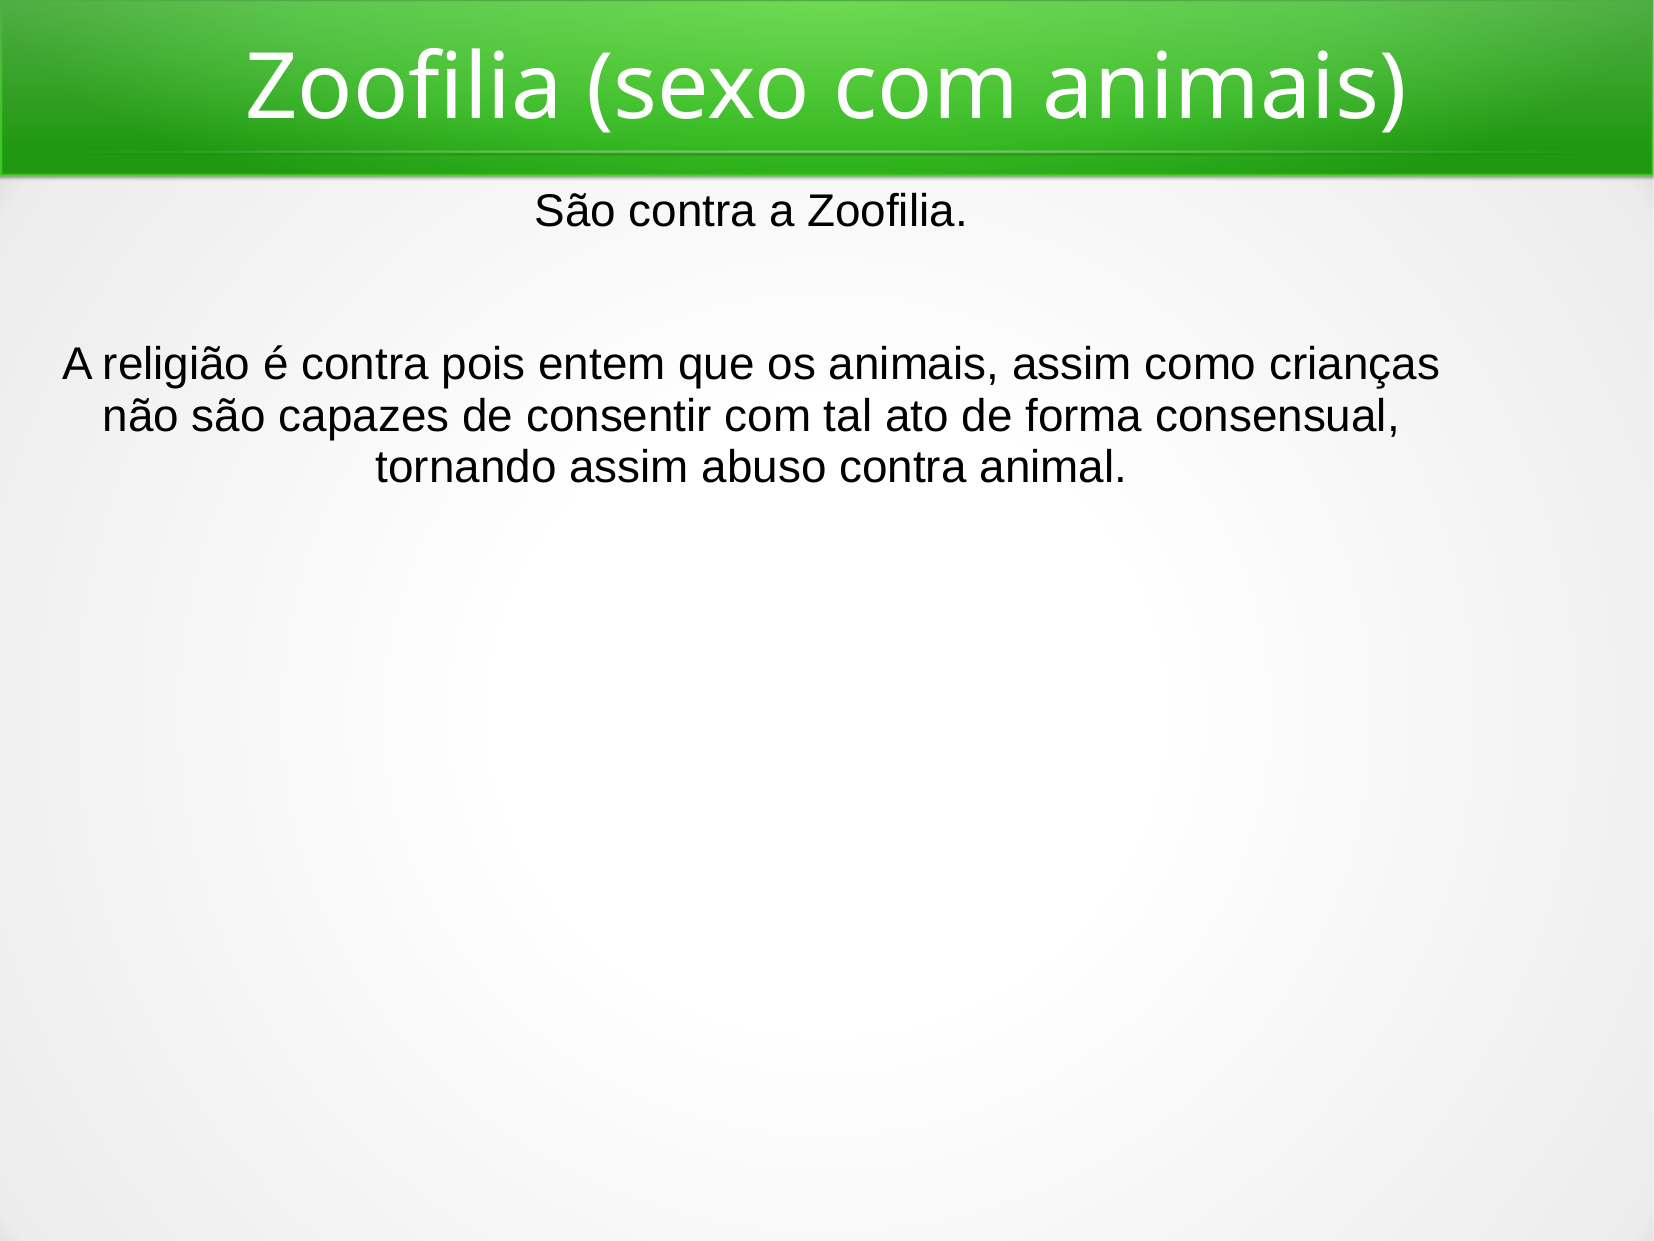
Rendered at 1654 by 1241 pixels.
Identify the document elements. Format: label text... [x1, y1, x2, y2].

title Zoofilia (sexo com animais) [82, 11, 1571, 154]
text_box São contra a Zoofilia. A religião é contra pois entem que os animais, assim como crianças não são capazes de consentir com tal ato de forma consensual, tornando assim abuso contra animal. [47, 177, 1501, 1170]
picture [0, 0, 1654, 1241]
